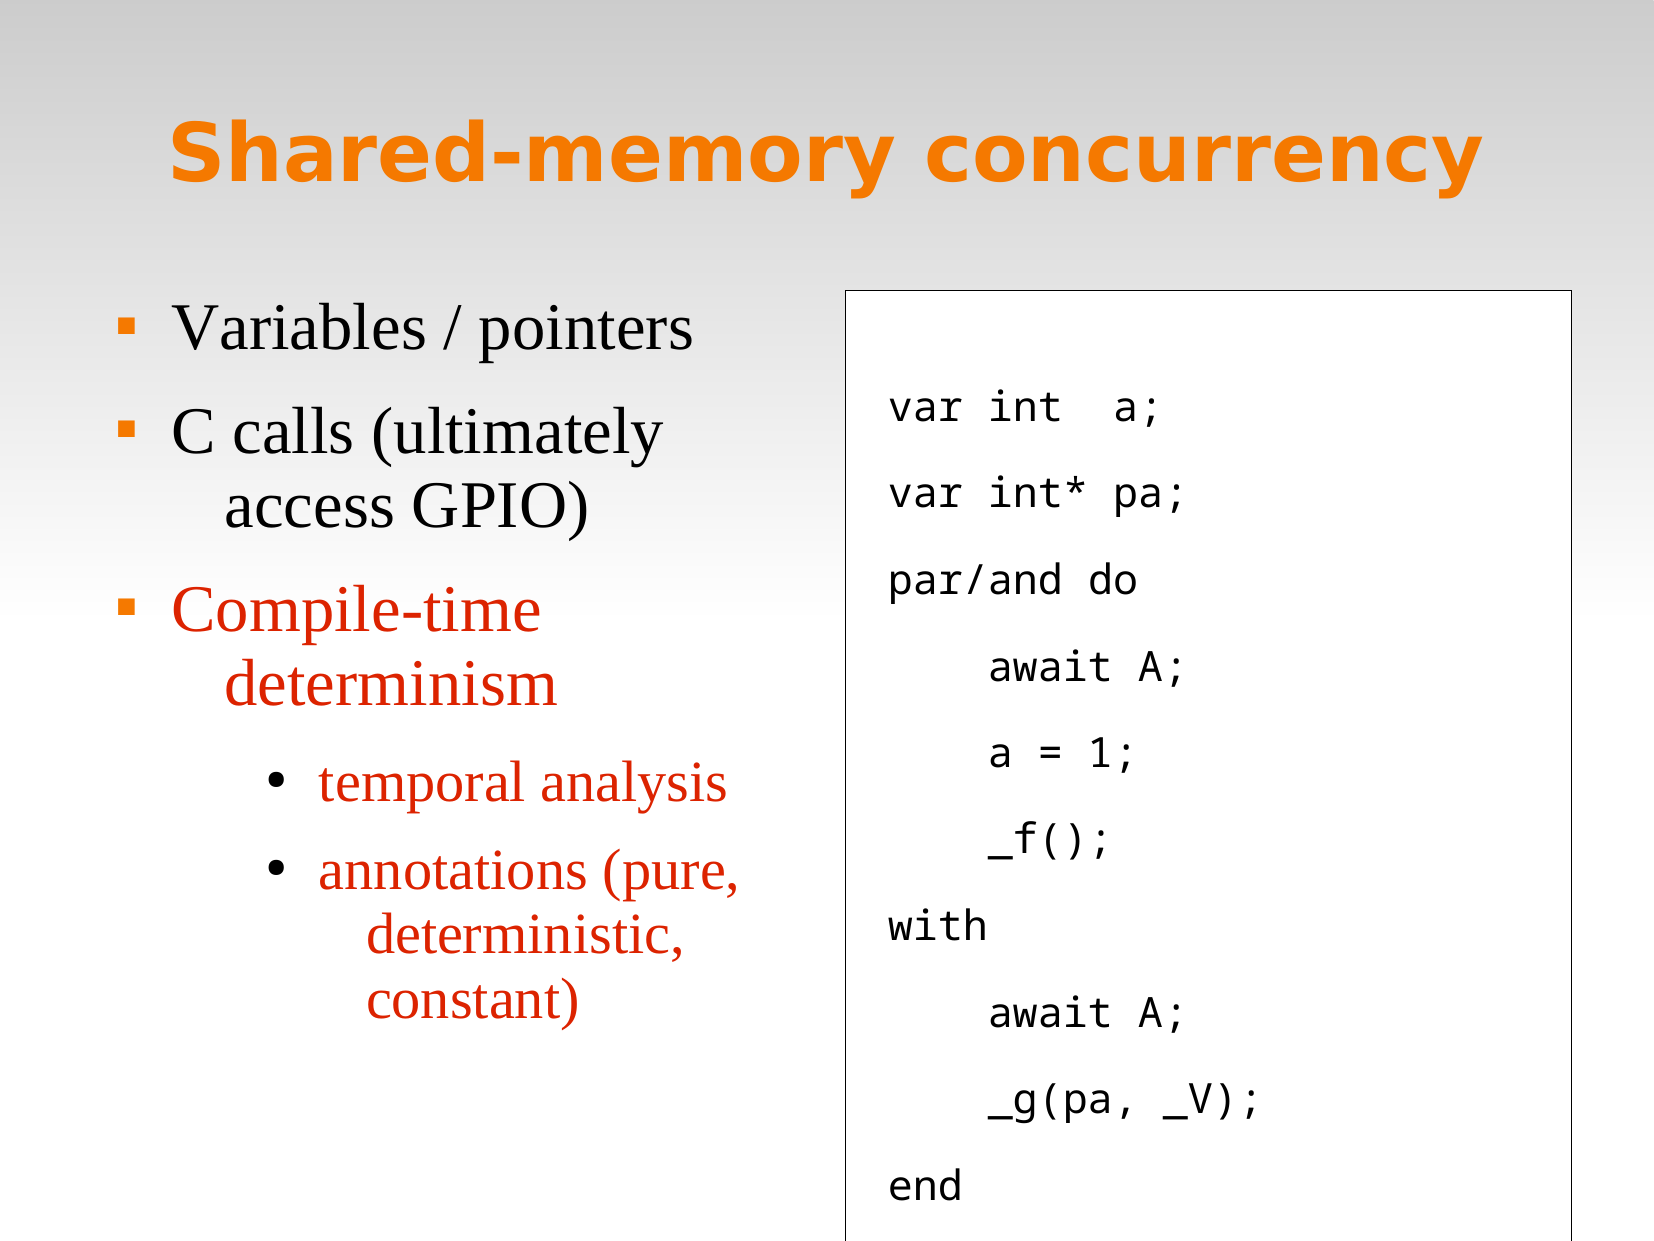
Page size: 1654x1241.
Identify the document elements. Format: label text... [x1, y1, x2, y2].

title Shared-memory concurrency [82, 49, 1571, 257]
list var int a; var int* pa; par/and do await A; a = 1; _f(); with await A; _g(pa, _V); end [845, 290, 1572, 1198]
list Variables / pointers C calls (ultimately access GPIO) Compile-time determinism temporal analysis annotations (pure, deterministic, constant) [82, 290, 809, 1193]
